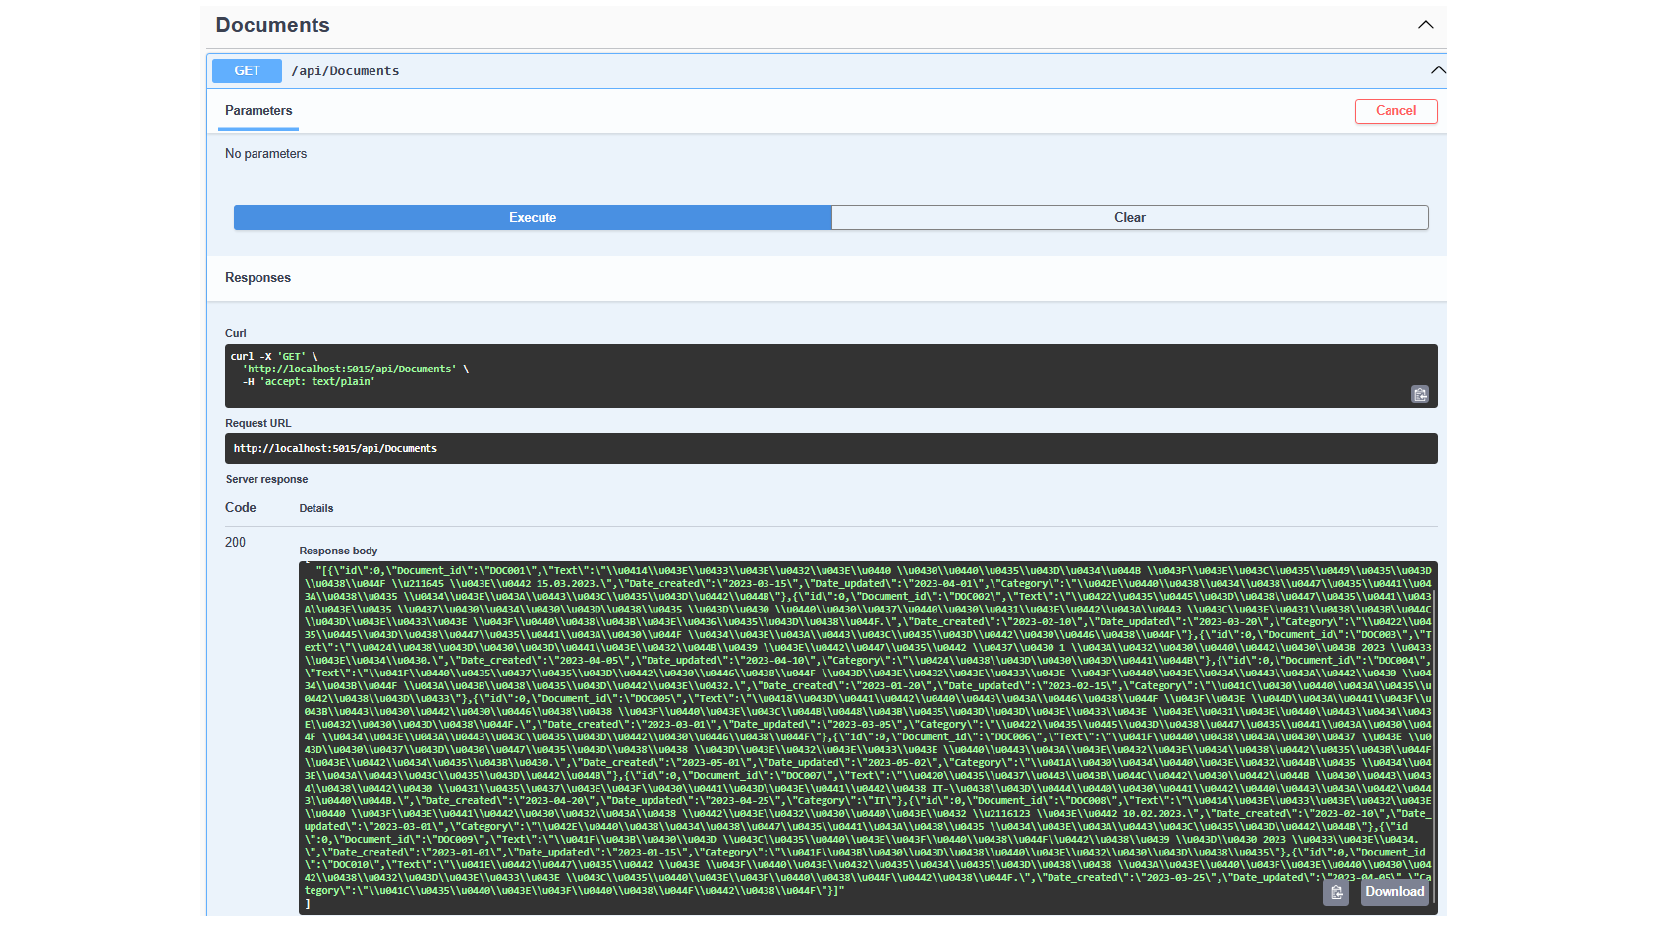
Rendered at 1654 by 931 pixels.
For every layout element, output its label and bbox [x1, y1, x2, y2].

picture [200, 6, 1447, 916]
